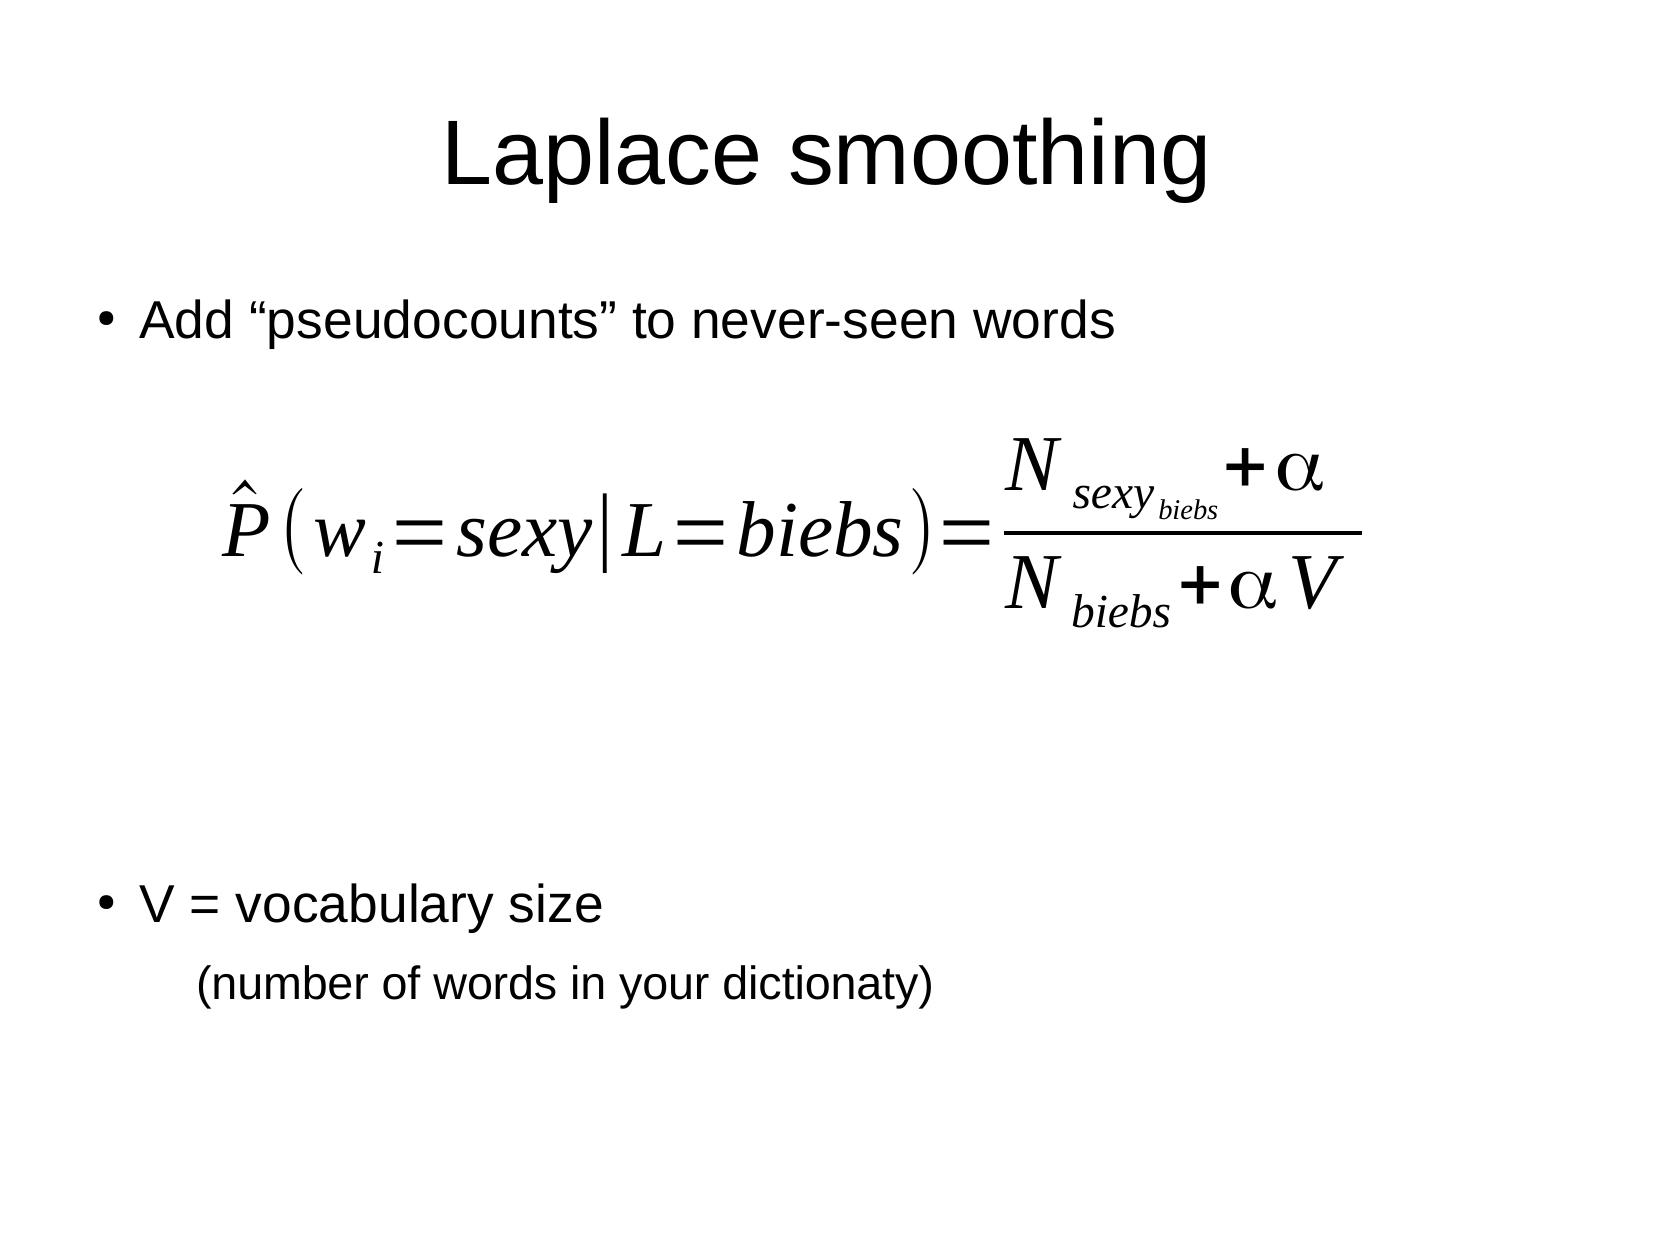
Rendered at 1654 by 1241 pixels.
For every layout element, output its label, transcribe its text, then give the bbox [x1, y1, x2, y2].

chart [210, 420, 1372, 730]
title Laplace smoothing [82, 49, 1571, 257]
list Add “pseudocounts” to never-seen words V = vocabulary size (number of words in your dictionaty) [82, 290, 1538, 1010]
